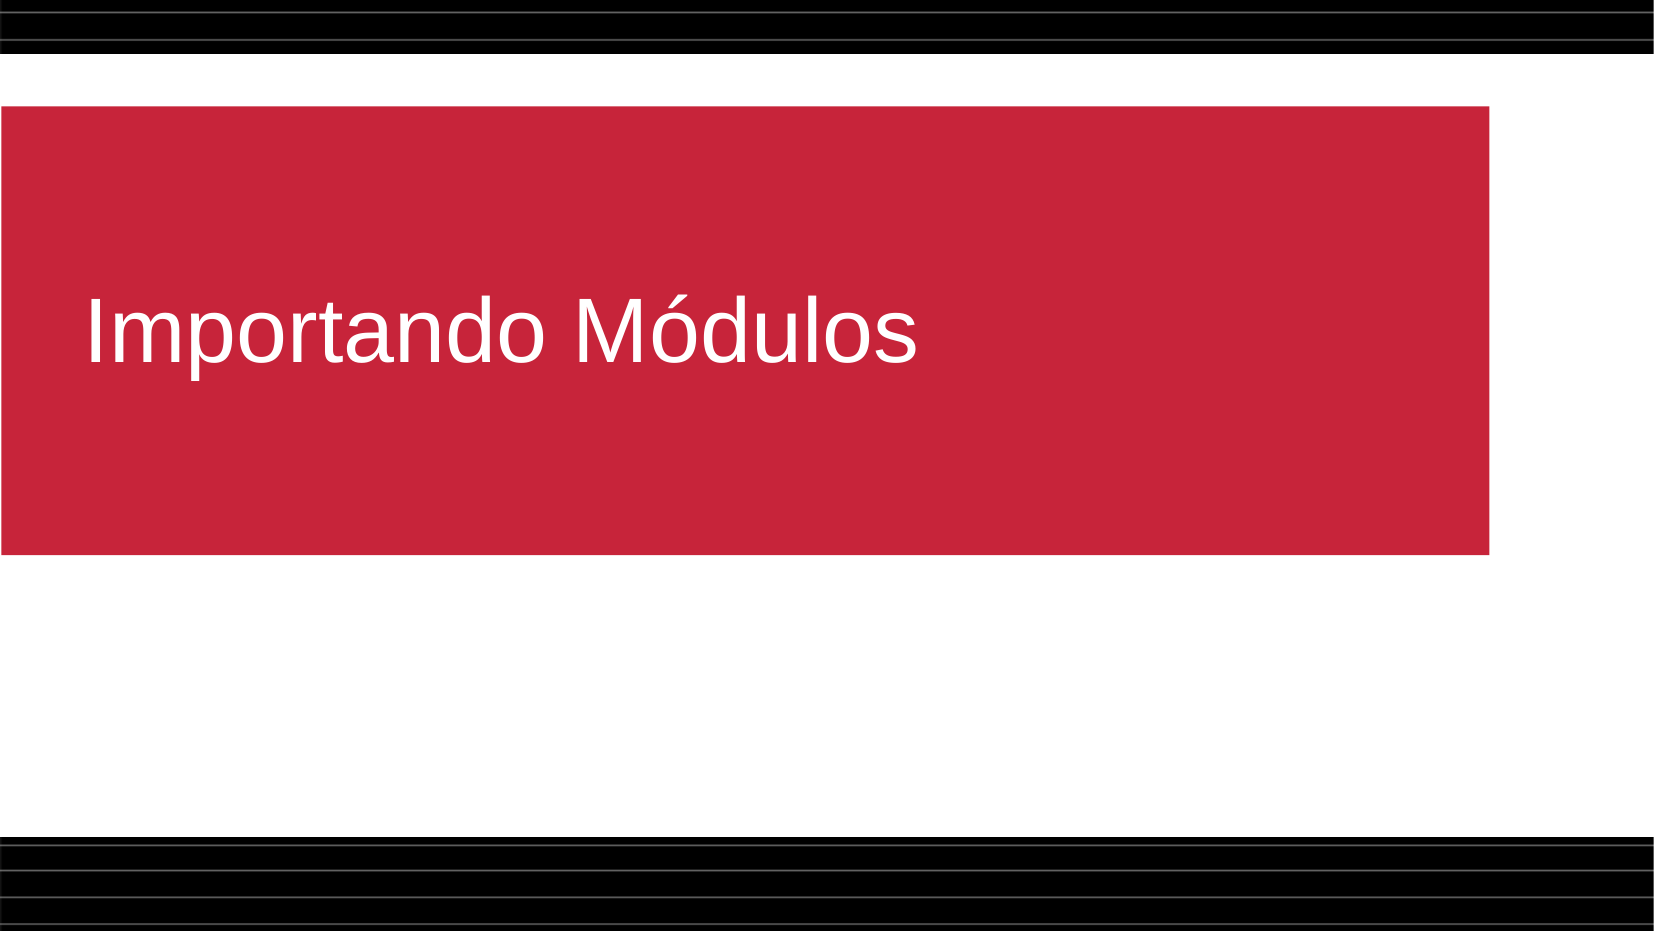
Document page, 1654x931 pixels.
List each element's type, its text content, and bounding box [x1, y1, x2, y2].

title Importando Módulos [1, 106, 1490, 556]
picture [0, 837, 1654, 931]
picture [0, 0, 1654, 54]
